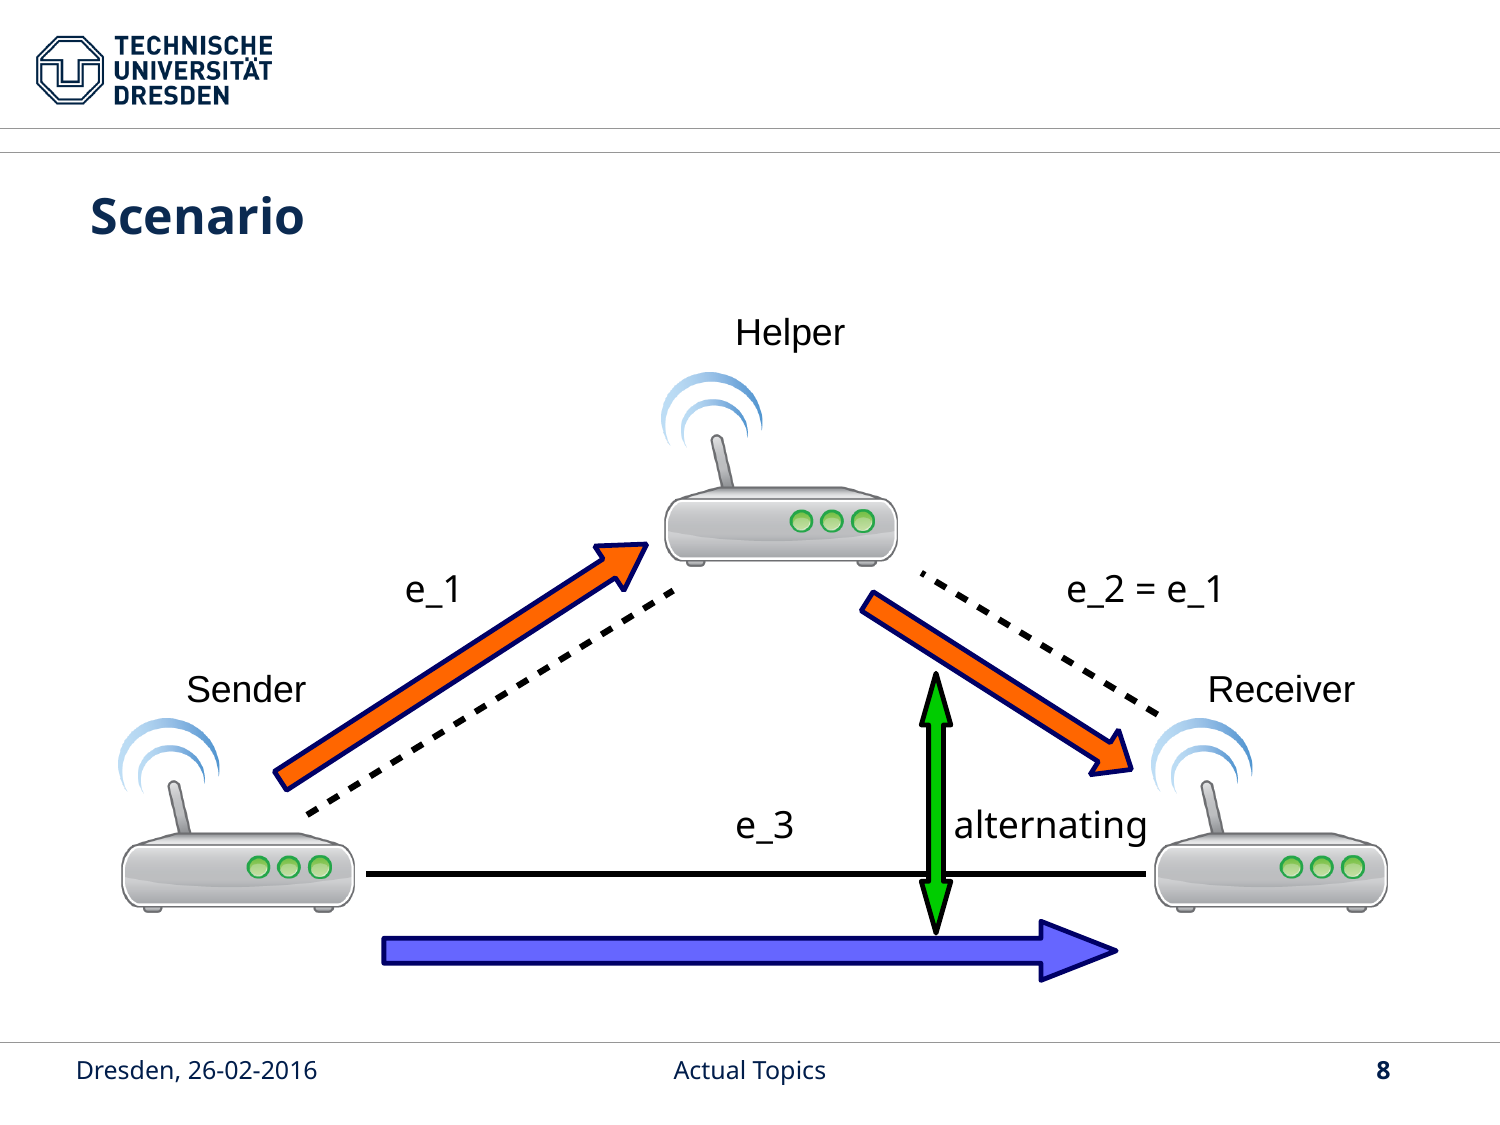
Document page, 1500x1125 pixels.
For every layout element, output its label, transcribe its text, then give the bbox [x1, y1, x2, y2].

text_box alternating [938, 791, 1199, 852]
text_box [861, 591, 1132, 775]
text_box Receiver [1192, 661, 1382, 718]
text_box Sender [171, 661, 325, 718]
text_box Helper [720, 303, 875, 361]
text_box e_3 [720, 791, 827, 863]
title Scenario [90, 182, 1410, 246]
text_box e_2 = e_1 [1051, 555, 1347, 626]
picture [118, 718, 355, 913]
text_box [383, 921, 1117, 981]
picture [35, 35, 272, 105]
text_box e_1 [389, 555, 520, 626]
text_box [921, 673, 951, 934]
picture [661, 372, 898, 567]
text_box [274, 544, 647, 791]
picture [1151, 718, 1388, 913]
